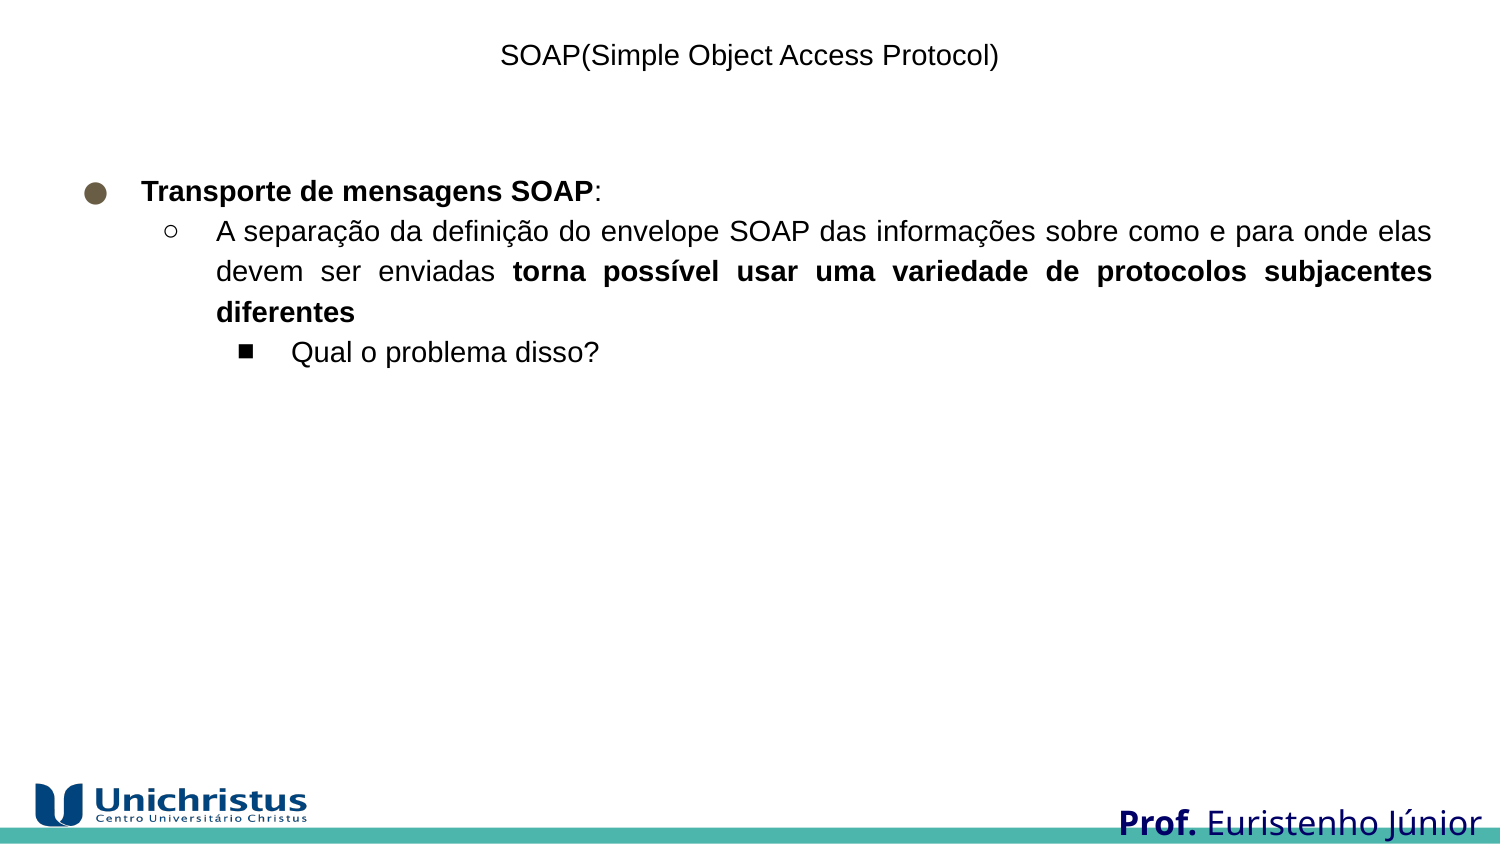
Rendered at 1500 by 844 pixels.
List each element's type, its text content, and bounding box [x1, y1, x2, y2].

list Transporte de mensagens SOAP: A separação da definição do envelope SOAP das informações sobre como e para onde elas devem ser enviadas torna possível usar uma variedade de protocolos subjacentes diferentes Qual o problema disso? [51, 152, 1449, 750]
title SOAP(Simple Object Access Protocol) [51, 20, 1449, 137]
picture [31, 781, 311, 828]
text_box Prof. Euristenho Júnior [1103, 791, 1500, 844]
